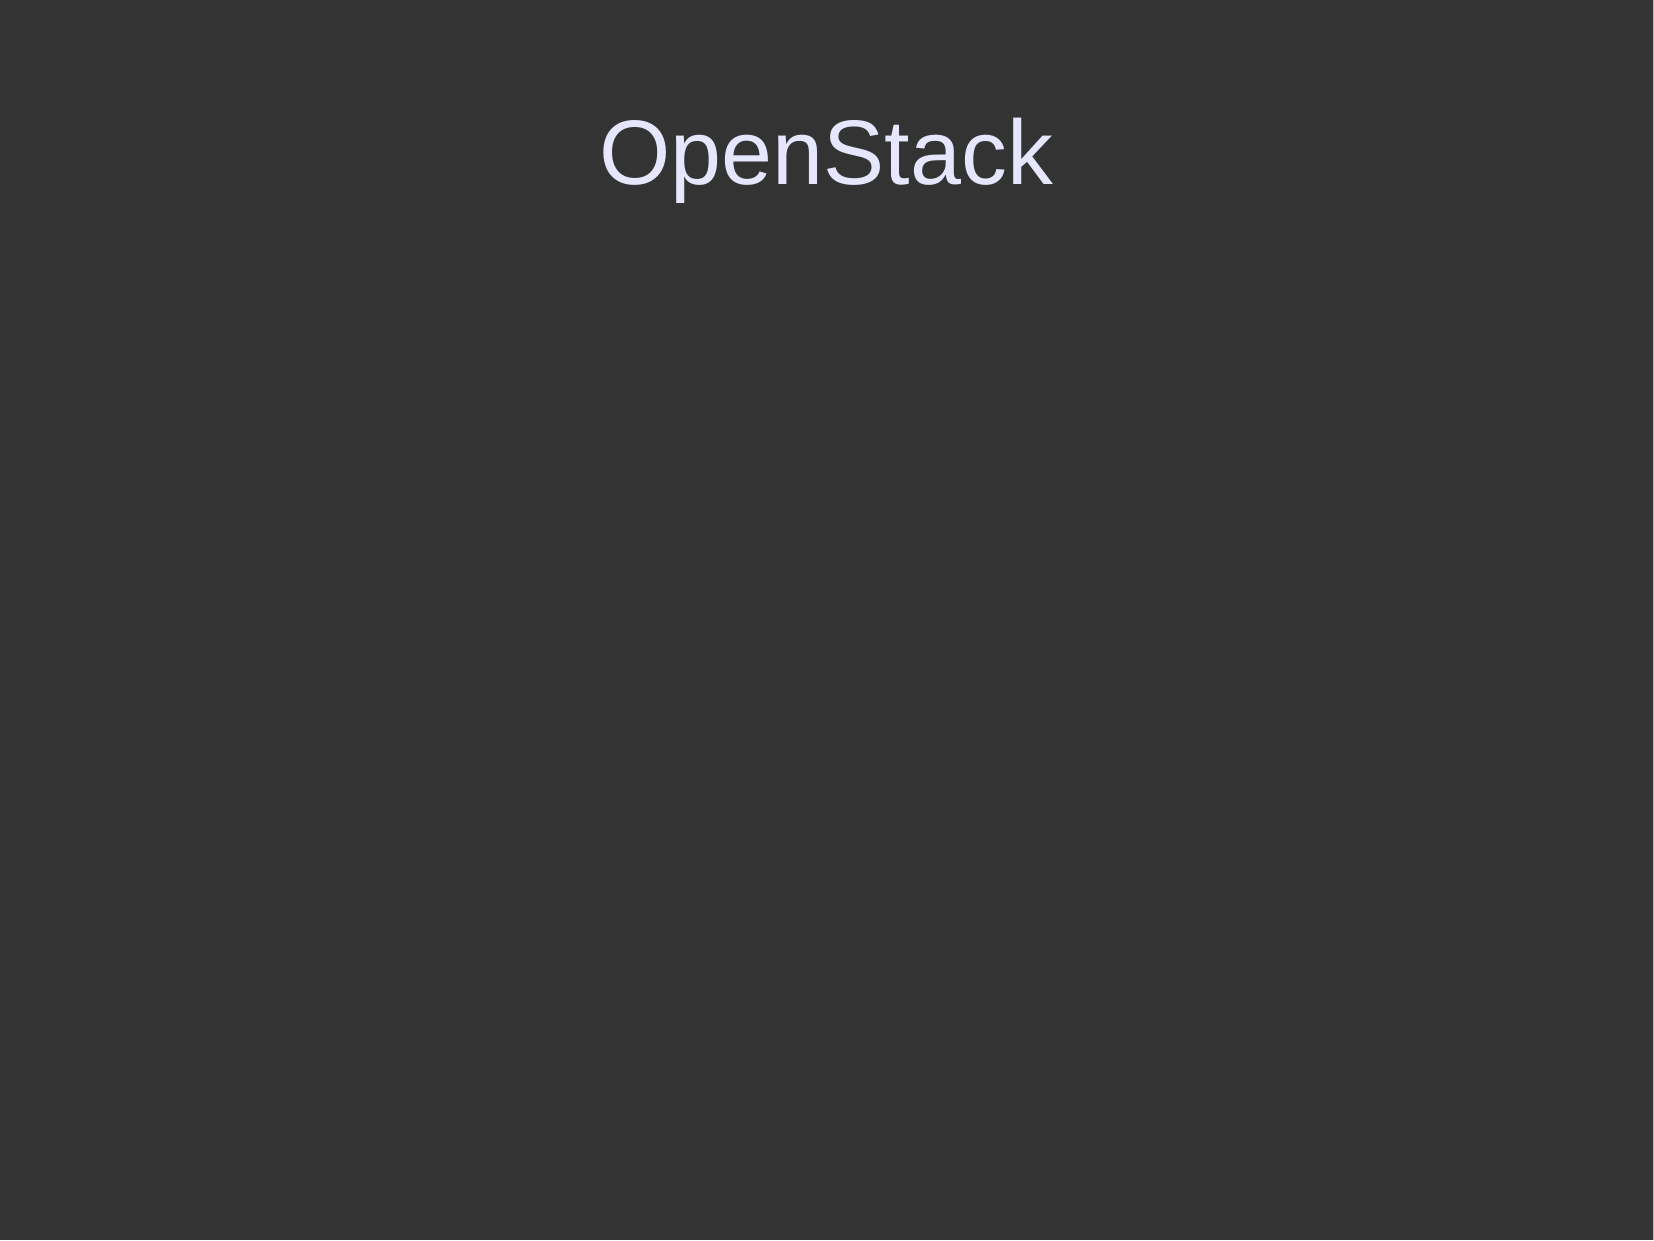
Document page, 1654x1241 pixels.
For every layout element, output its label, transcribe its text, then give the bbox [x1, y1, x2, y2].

title OpenStack [82, 49, 1571, 257]
